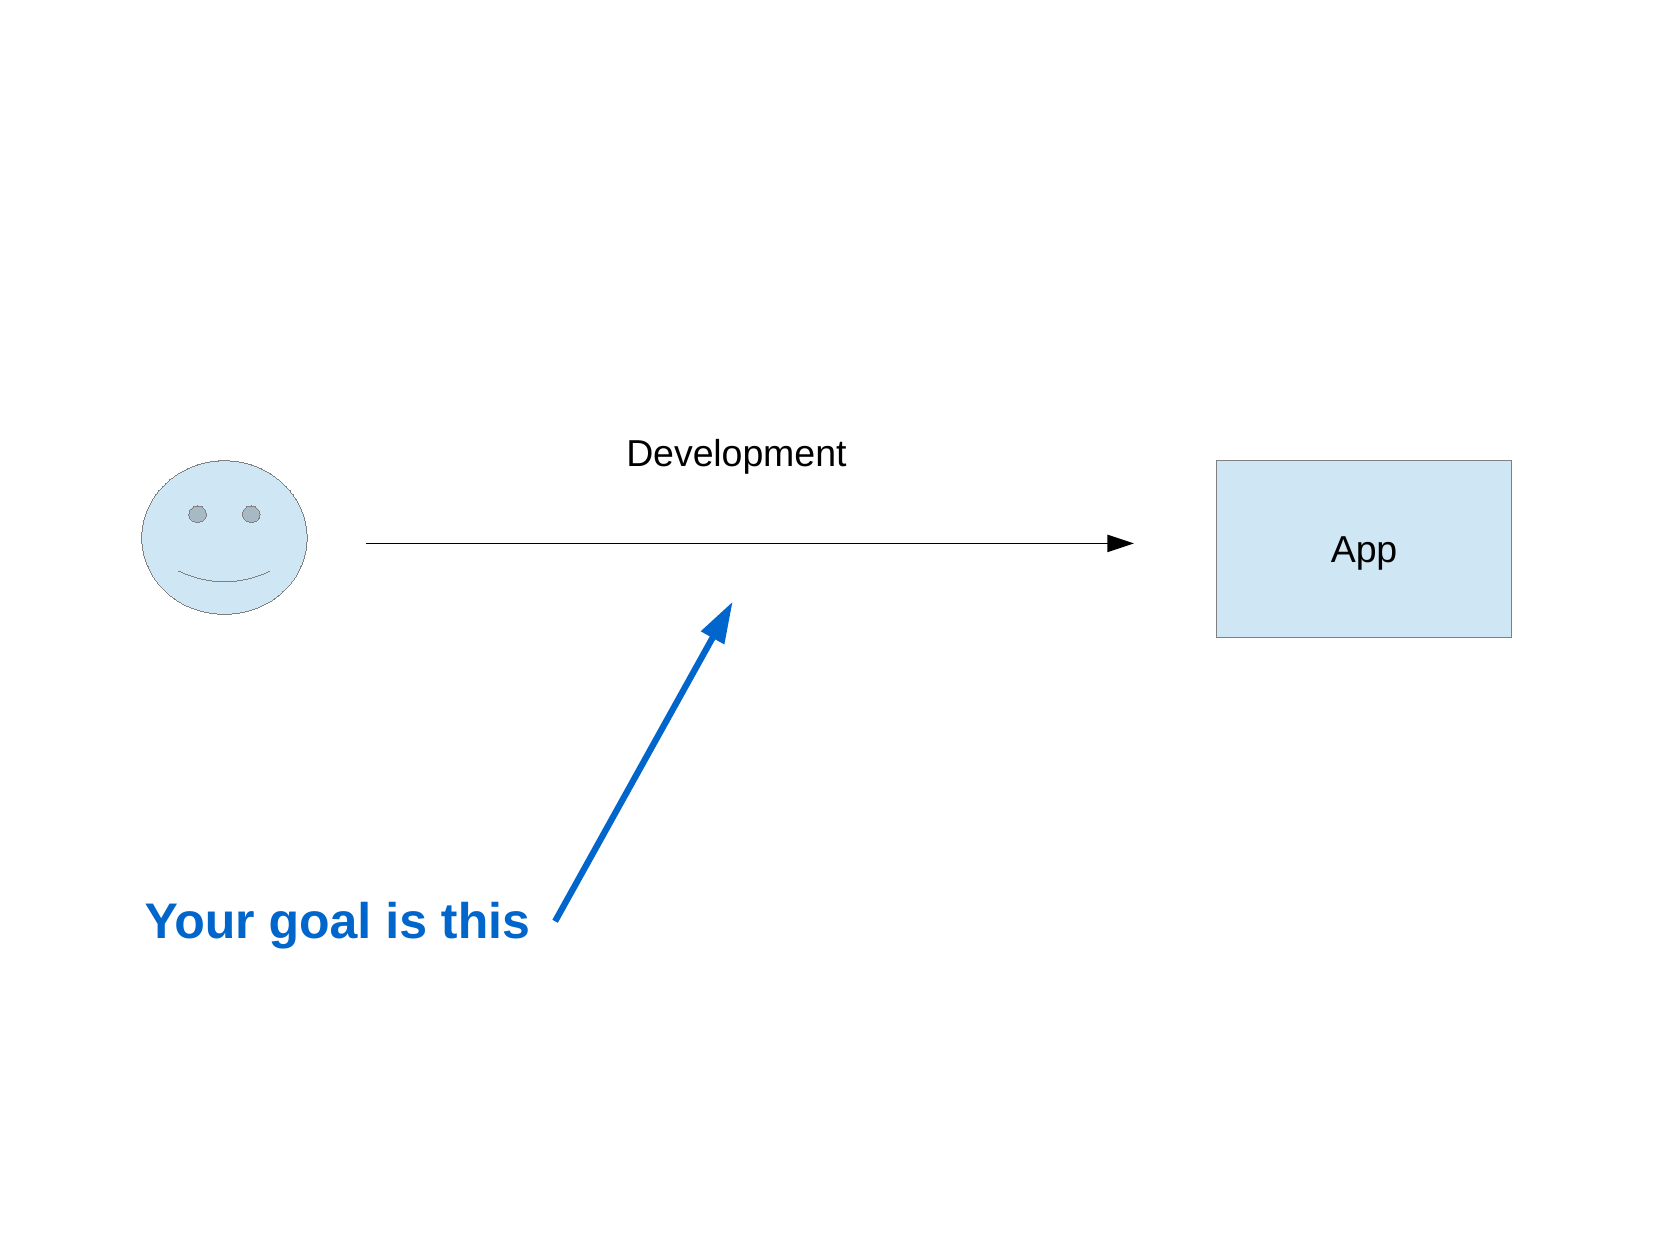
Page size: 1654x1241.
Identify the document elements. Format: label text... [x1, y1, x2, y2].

text_box Development [611, 425, 863, 483]
text_box App [1216, 460, 1512, 638]
text_box [141, 460, 308, 615]
text_box Your goal is this [129, 886, 545, 957]
